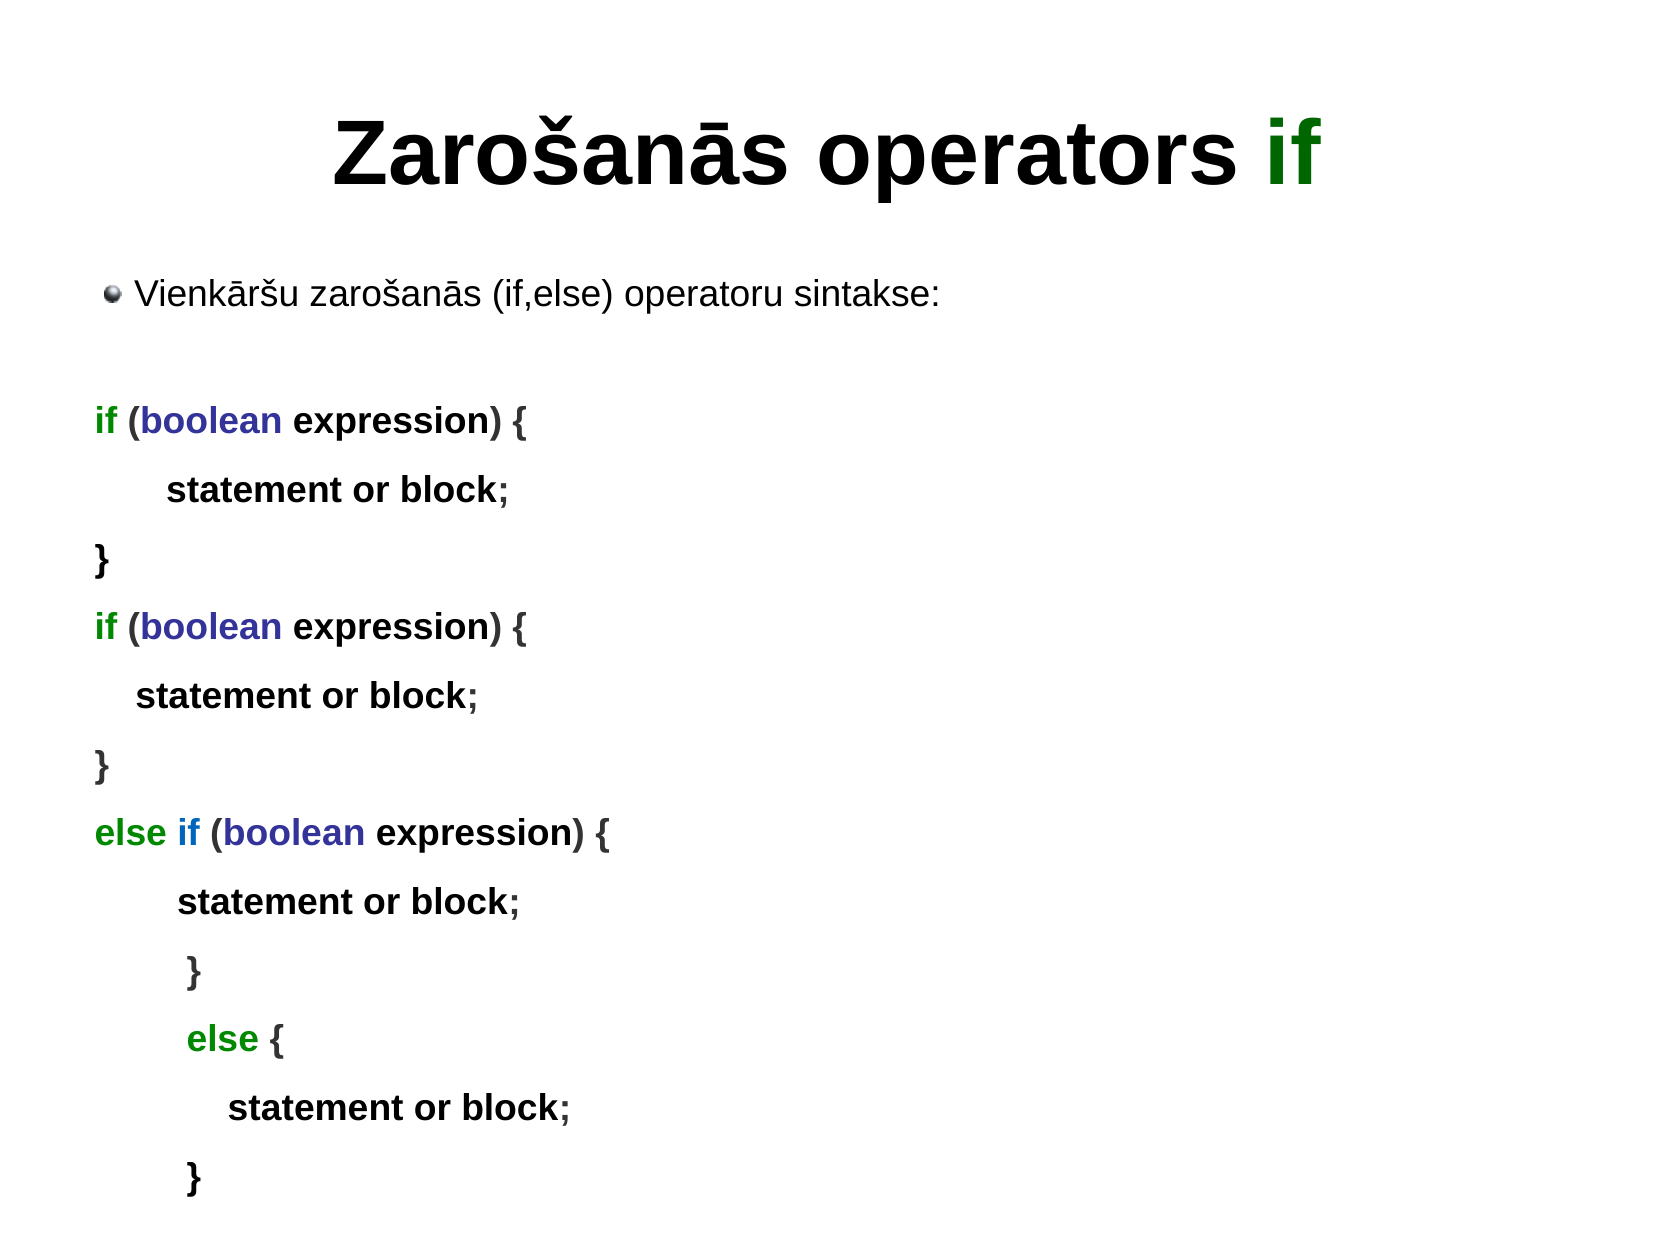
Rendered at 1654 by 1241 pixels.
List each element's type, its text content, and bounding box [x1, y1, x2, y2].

list Vienkāršu zarošanās (if,else) operatoru sintakse: if (boolean expression) { statement or block; } if (boolean expression) { statement or block; } else if (boolean expression) { statement or block; } else { statement or block; } [94, 272, 1654, 1205]
title Zarošanās operators if [82, 49, 1571, 257]
